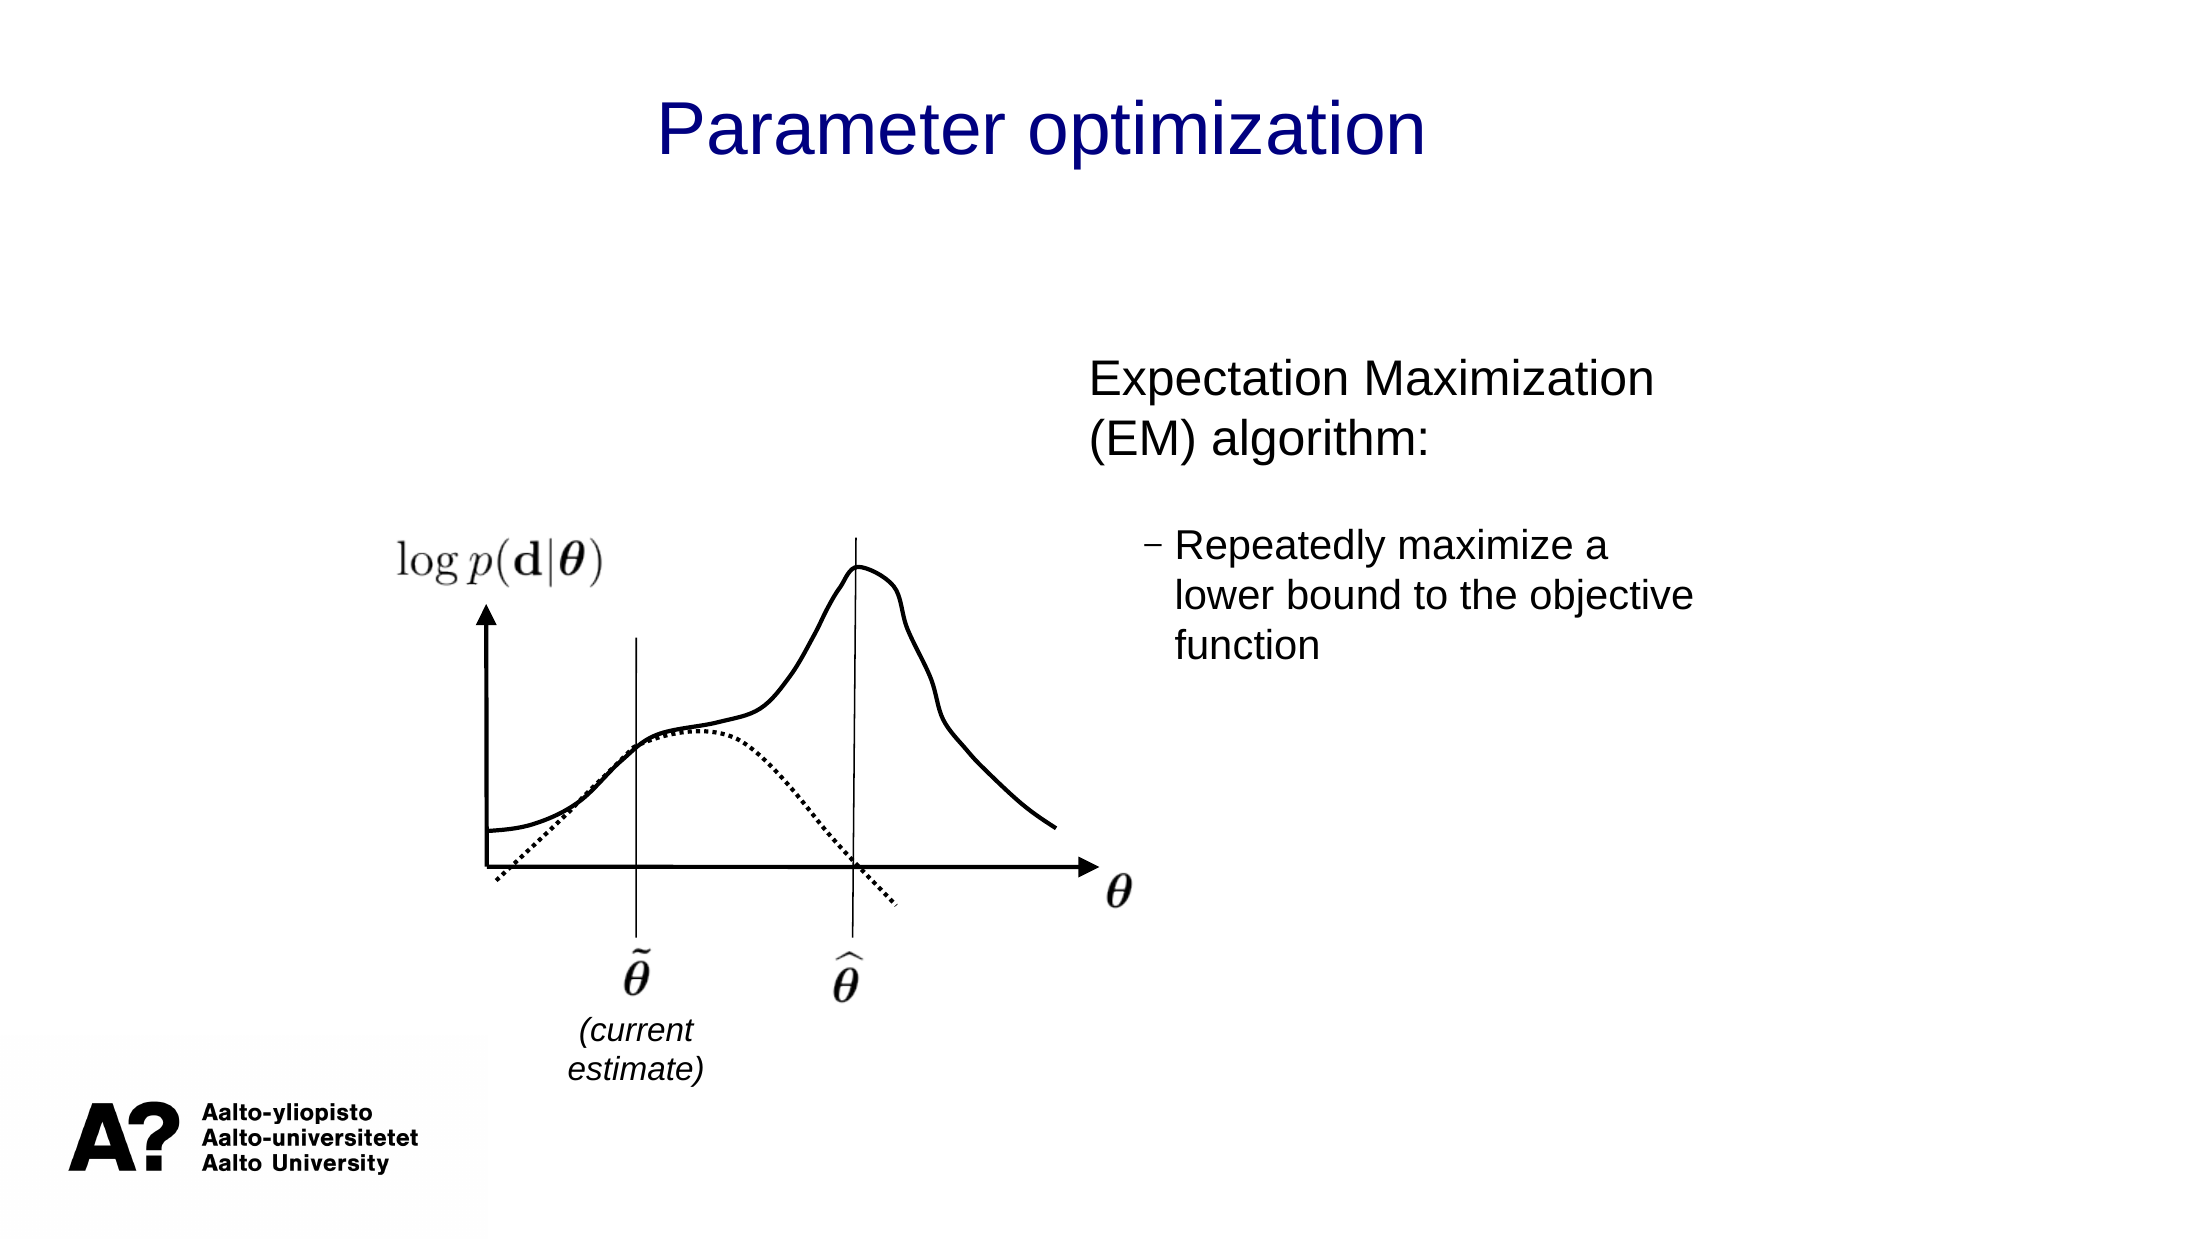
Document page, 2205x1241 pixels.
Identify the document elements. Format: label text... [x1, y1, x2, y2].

list Expectation Maximization (EM) algorithm: [998, 337, 1699, 1026]
text_box (current estimate) [536, 999, 737, 1096]
picture [373, 526, 615, 599]
picture [773, 931, 874, 1026]
picture [1073, 851, 1146, 926]
text_box Repeatedly maximize a lower bound to the objective function [1086, 512, 1712, 838]
picture [0, 1035, 488, 1239]
picture [606, 937, 662, 1008]
title Parameter optimization [386, 65, 1699, 179]
